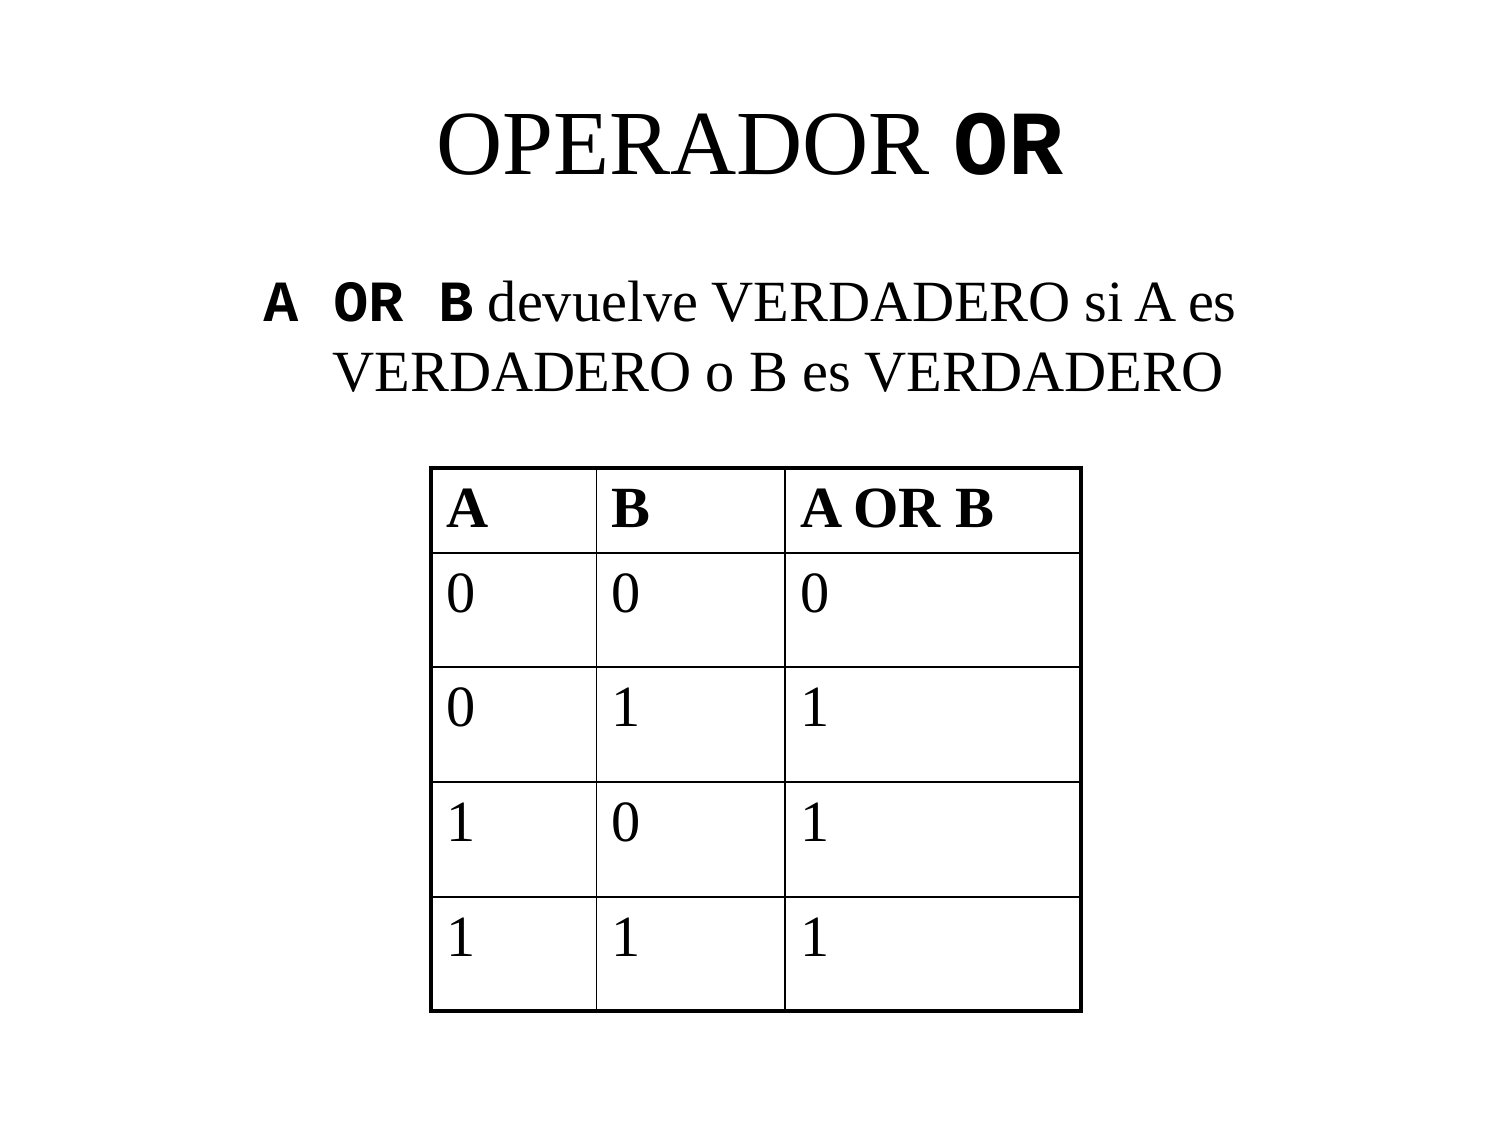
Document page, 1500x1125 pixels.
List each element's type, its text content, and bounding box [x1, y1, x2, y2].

table_cell 1 [597, 898, 784, 1009]
table_cell 0 [433, 554, 596, 666]
table_header A OR B [786, 470, 1079, 552]
table_cell 1 [433, 783, 596, 896]
table_cell 0 [597, 783, 784, 896]
table_cell 0 [433, 668, 596, 781]
table_header A [433, 470, 596, 552]
table_cell 1 [786, 668, 1079, 781]
table_cell 0 [786, 554, 1079, 666]
list A OR B devuelve VERDADERO si A es VERDADERO o B es VERDADERO [64, 255, 1436, 434]
table_cell 1 [433, 898, 596, 1009]
table_cell 1 [597, 668, 784, 781]
title OPERADOR OR [112, 44, 1388, 232]
table_header B [597, 470, 784, 552]
table_cell 1 [786, 898, 1079, 1009]
table_cell 0 [597, 554, 784, 666]
table_cell 1 [786, 783, 1079, 896]
